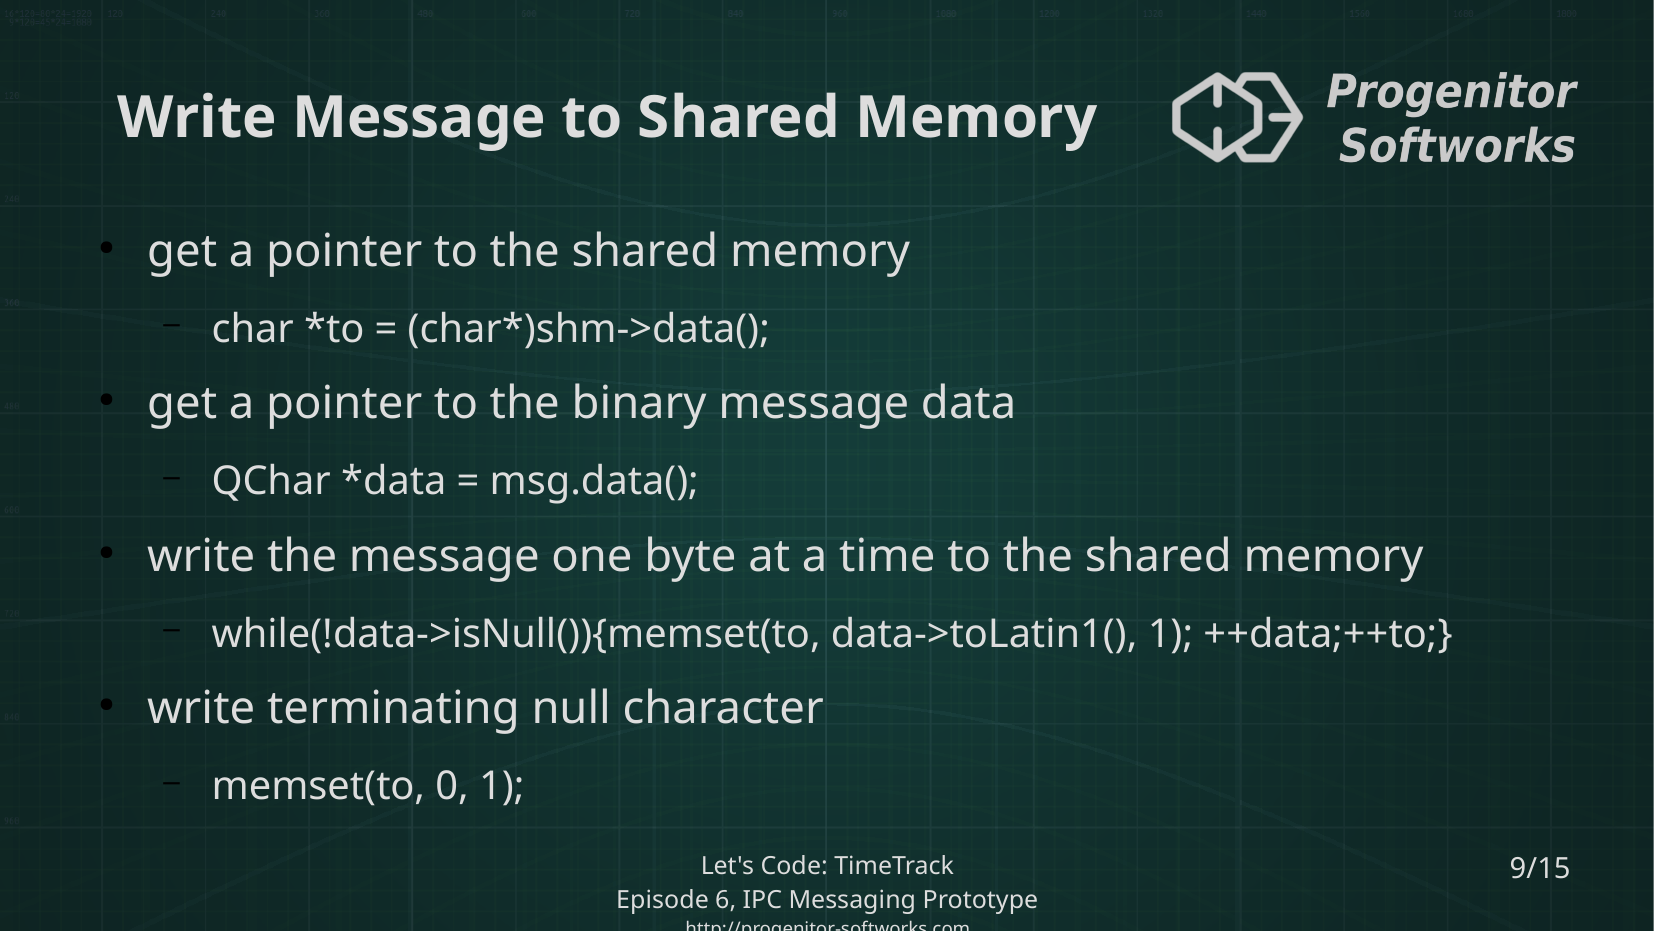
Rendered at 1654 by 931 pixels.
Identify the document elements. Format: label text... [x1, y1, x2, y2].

title Write Message to Shared Memory [82, 37, 1133, 193]
list get a pointer to the shared memory char *to = (char*)shm->data(); get a pointer to the binary message data QChar *data = msg.data(); write the message one byte at a time to the shared memory while(!data->isNull()){memset(to, data->toLatin1(), 1); ++data;++to;} write terminating null character memset(to, 0, 1); [82, 217, 1571, 819]
picture [0, 0, 1654, 931]
